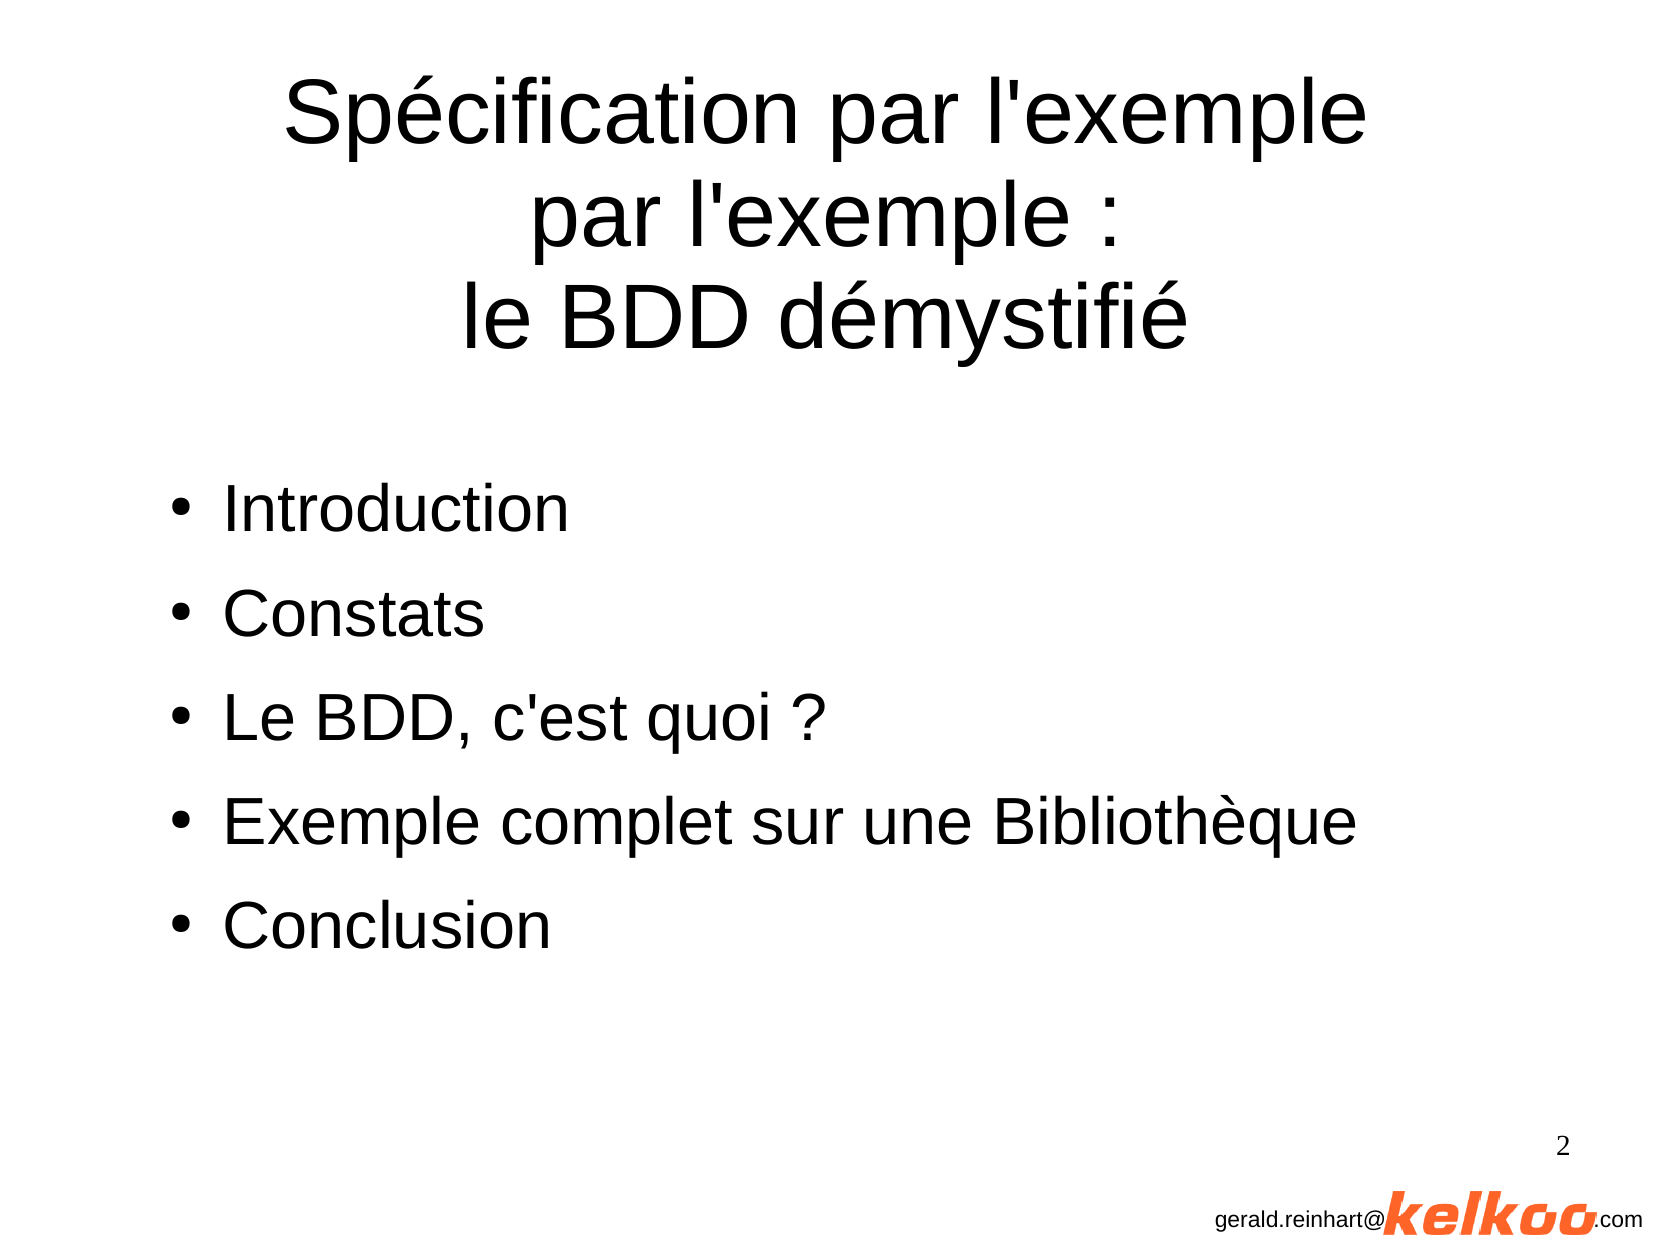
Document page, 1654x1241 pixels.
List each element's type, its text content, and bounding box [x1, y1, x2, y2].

picture [1383, 1191, 1597, 1199]
title Spécification par l'exemple par l'exemple : le BDD démystifié [0, 45, 1654, 385]
text_box gerald.reinhart@ .com [1193, 1199, 1654, 1241]
list Introduction Constats Le BDD, c'est quoi ? Exemple complet sur une Bibliothèque Conclusion [151, 471, 1486, 991]
